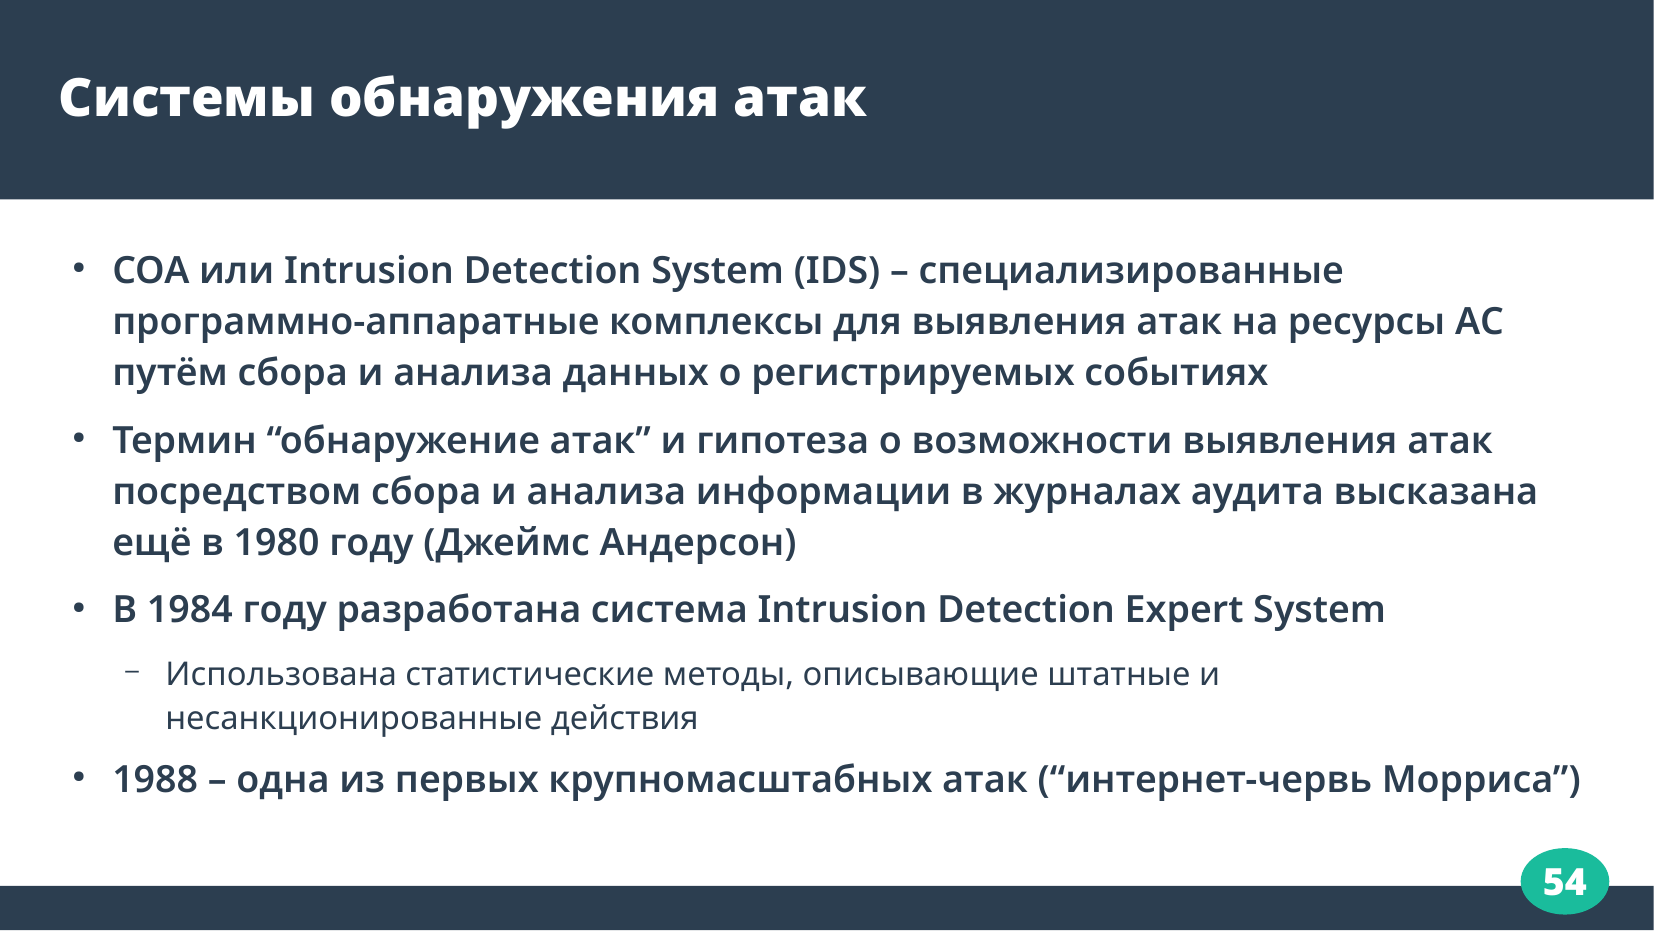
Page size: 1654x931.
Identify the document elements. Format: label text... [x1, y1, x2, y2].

list СОА или Intrusion Detection System (IDS) – специализированные программно-аппаратные комплексы для выявления атак на ресурсы АС путём сбора и анализа данных о регистрируемых событиях Термин “обнаружение атак” и гипотеза о возможности выявления атак посредством сбора и анализа информации в журналах аудита высказана ещё в 1980 году (Джеймс Андерсон) В 1984 году разработана система Intrusion Detection Expert System Использована статистические методы, описывающие штатные и несанкционированные действия 1988 – одна из первых крупномасштабных атак (“интернет-червь Морриса”) [59, 243, 1595, 864]
title Системы обнаружения атак [59, 37, 1595, 155]
